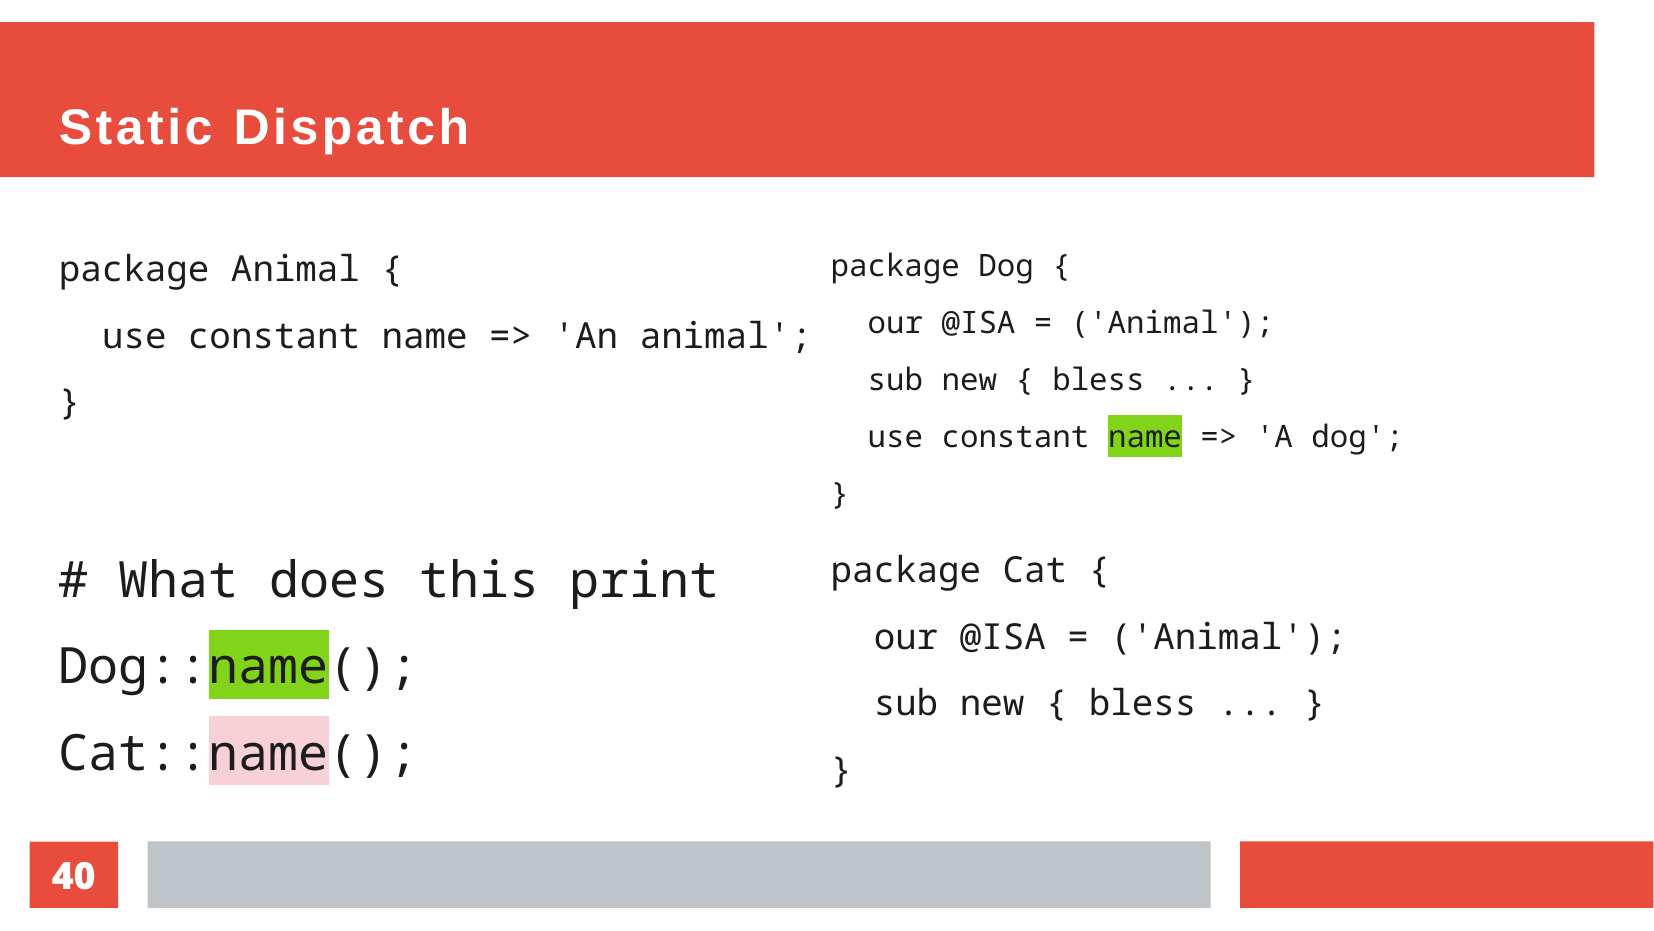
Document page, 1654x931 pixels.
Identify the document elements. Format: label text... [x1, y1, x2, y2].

list package Dog { our @ISA = ('Animal'); sub new { bless ... } use constant name => 'A dog'; } [830, 243, 1566, 519]
list package Cat { our @ISA = ('Animal'); sub new { bless ... } } [830, 544, 1566, 819]
title Static Dispatch [59, 44, 1595, 156]
list package Animal { use constant name => 'An animal'; } [59, 243, 823, 519]
list # What does this print Dog::name(); Cat::name(); [59, 544, 794, 819]
